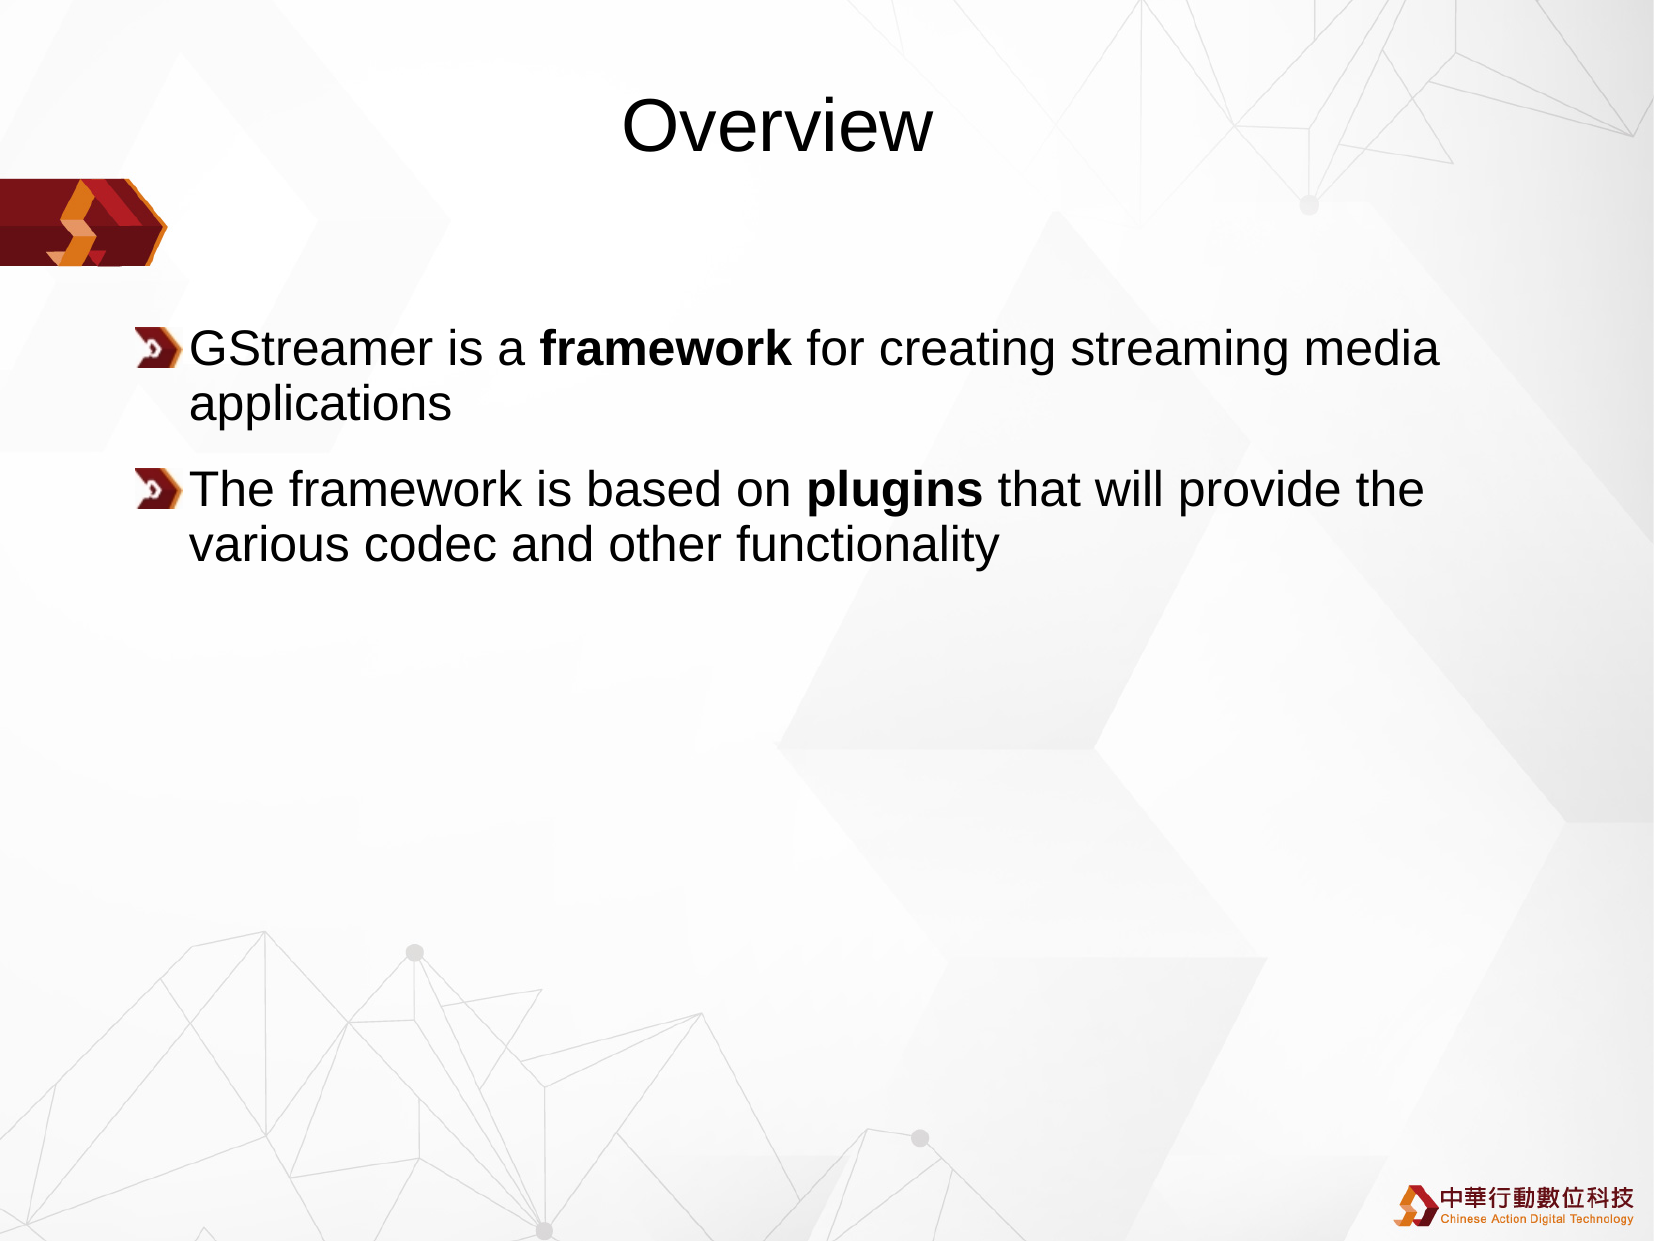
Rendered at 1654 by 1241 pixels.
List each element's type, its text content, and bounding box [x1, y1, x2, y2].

title Overview [187, 66, 1369, 185]
picture [0, 0, 1654, 1241]
list GStreamer is a framework for creating streaming media applications The framework is based on plugins that will provide the various codec and other functionality [118, 319, 1571, 1040]
